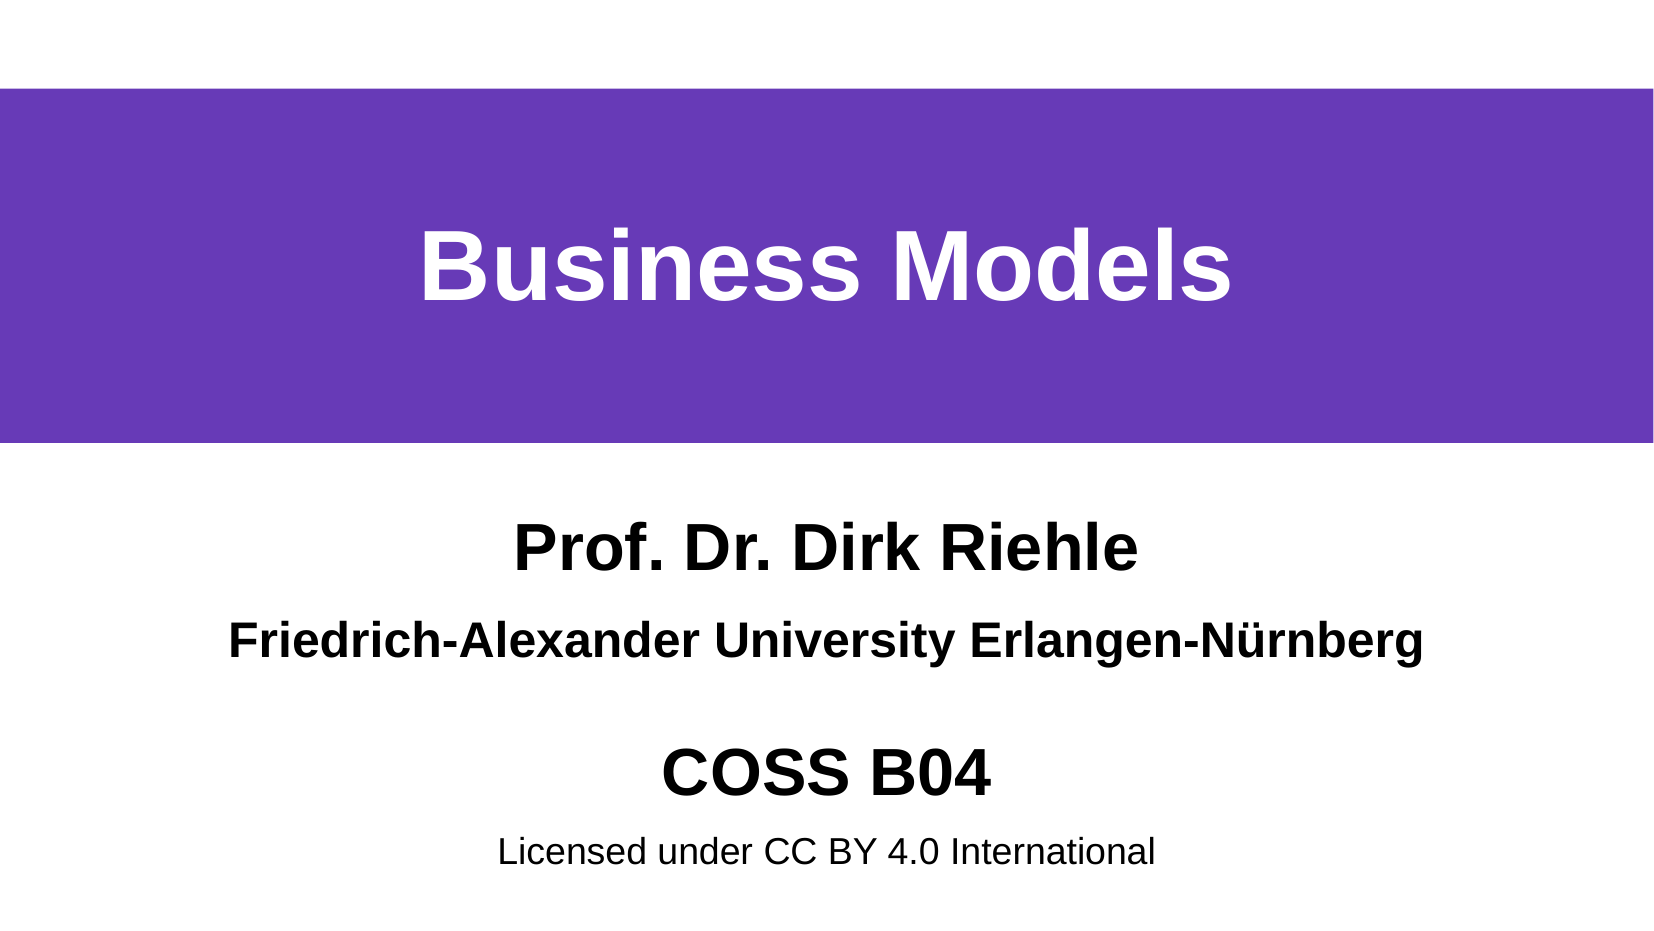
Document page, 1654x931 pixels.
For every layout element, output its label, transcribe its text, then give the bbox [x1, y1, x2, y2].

subtitle Prof. Dr. Dirk Riehle Friedrich-Alexander University Erlangen-Nürnberg COSS B04 Licensed under CC BY 4.0 International [29, 472, 1625, 886]
title Business Models [0, 88, 1654, 443]
